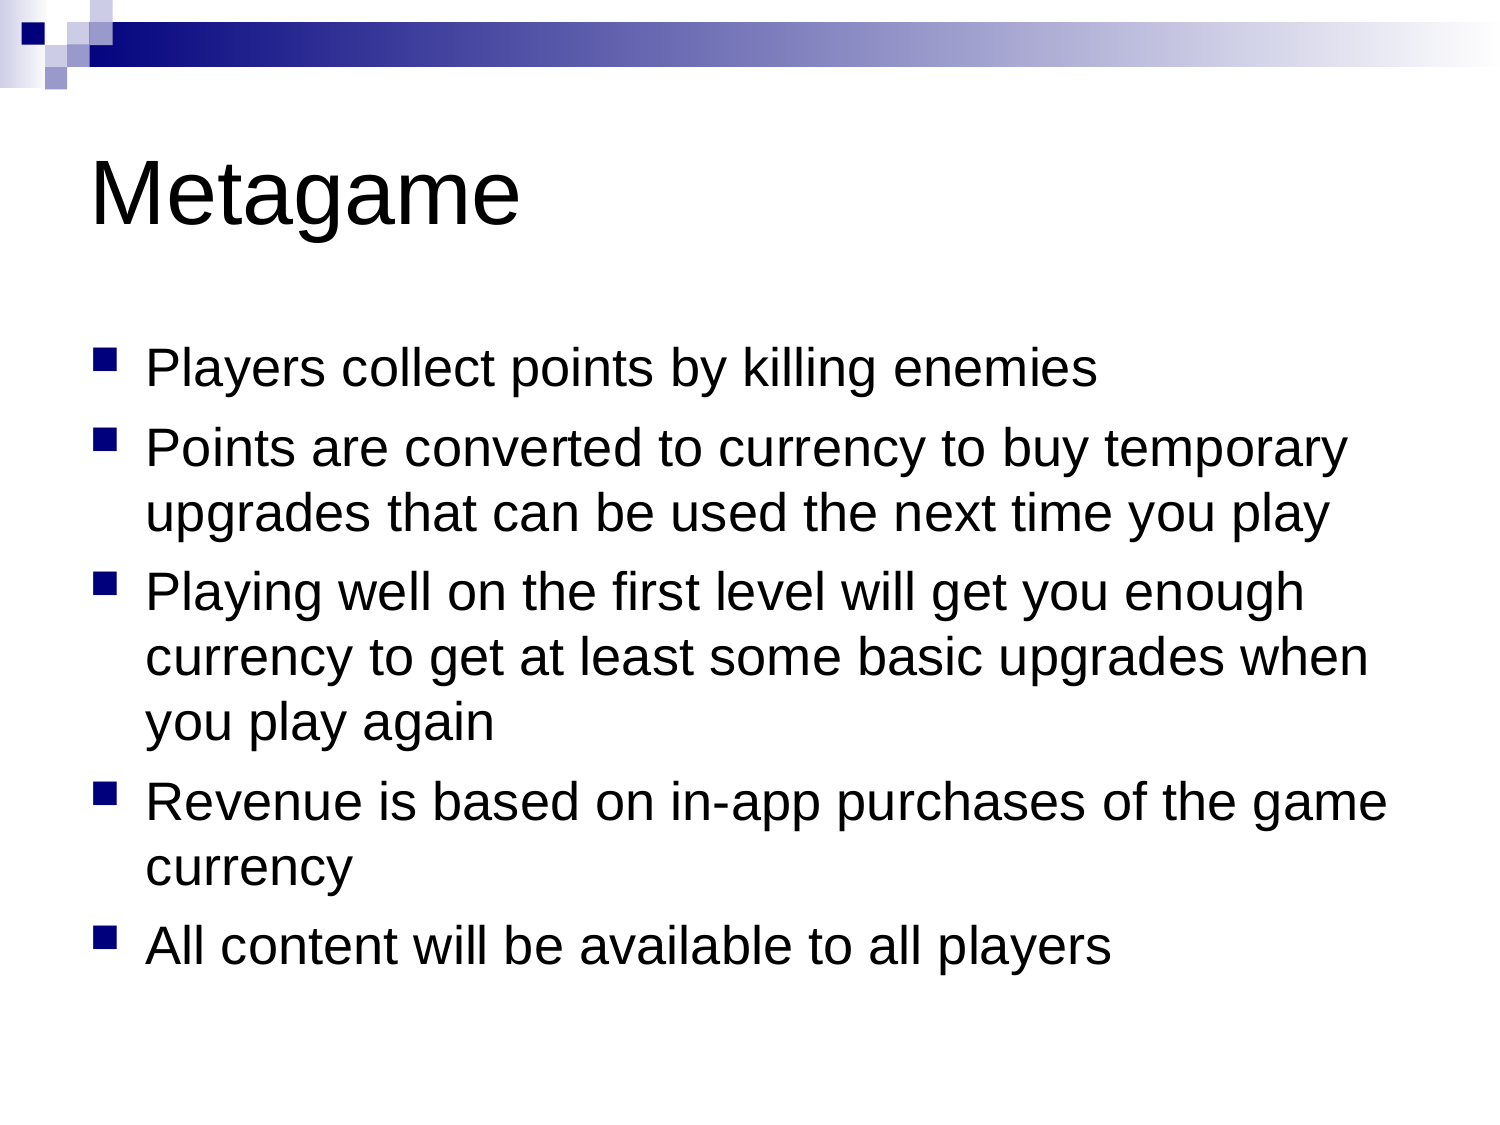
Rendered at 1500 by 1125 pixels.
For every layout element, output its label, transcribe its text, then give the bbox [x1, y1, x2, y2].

list Players collect points by killing enemies Points are converted to currency to buy temporary upgrades that can be used the next time you play Playing well on the first level will get you enough currency to get at least some basic upgrades when you play again Revenue is based on in-app purchases of the game currency All content will be available to all players [75, 324, 1426, 984]
title Metagame [75, 75, 1426, 300]
